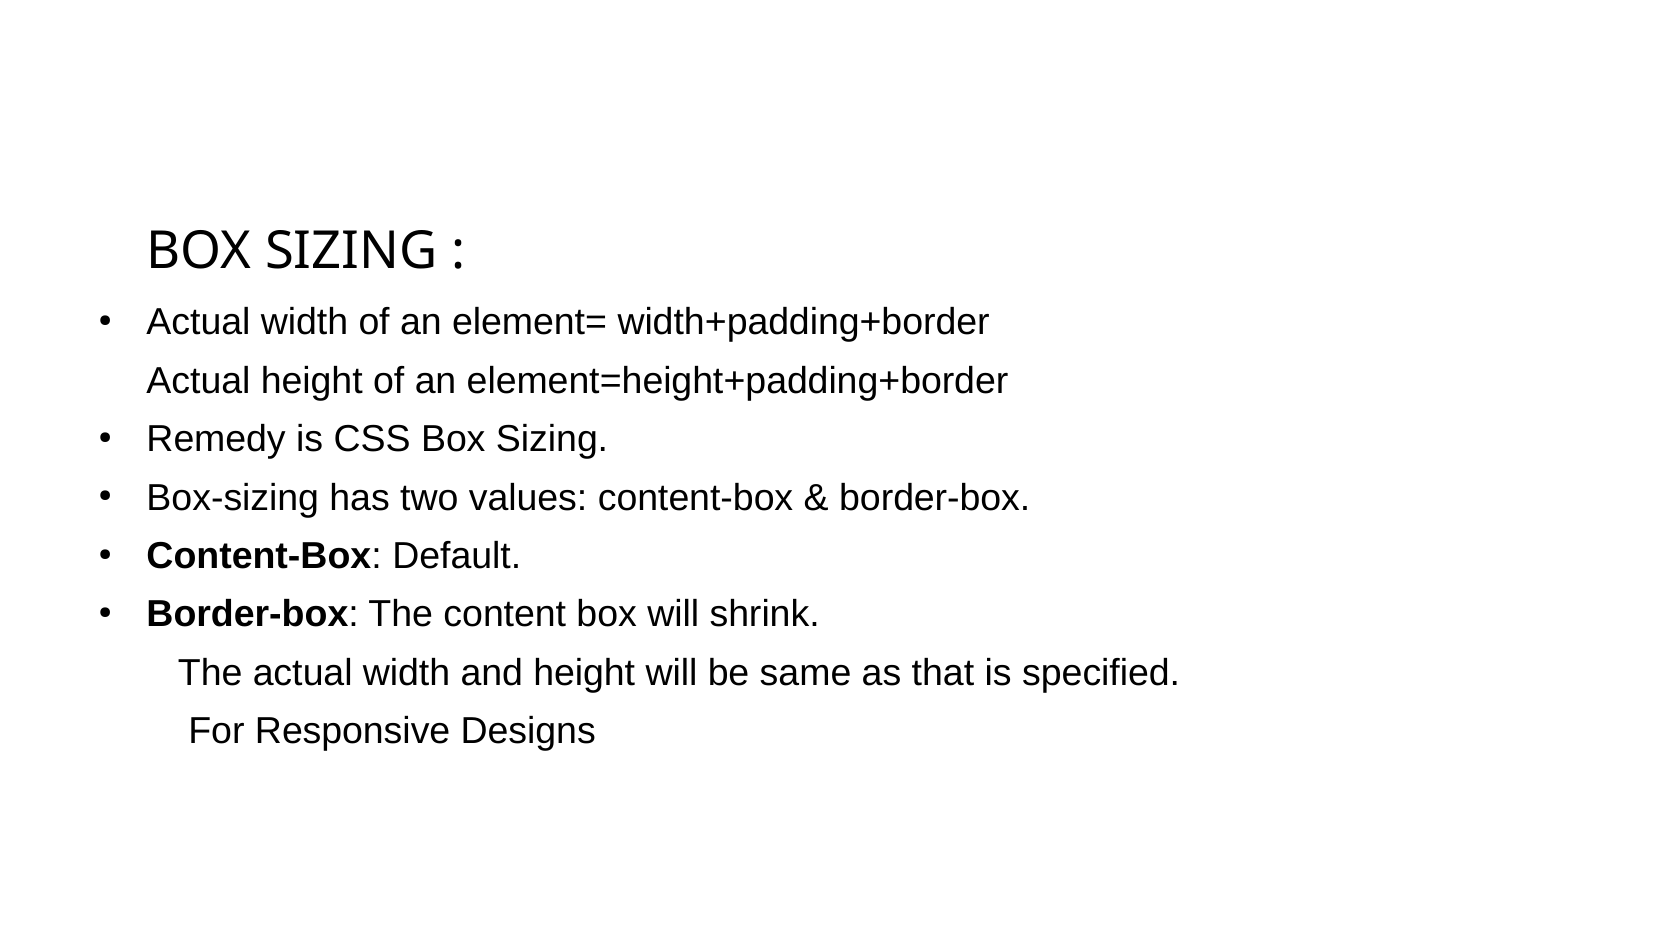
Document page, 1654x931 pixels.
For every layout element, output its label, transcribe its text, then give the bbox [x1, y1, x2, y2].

list BOX SIZING : Actual width of an element= width+padding+border Actual height of an element=height+padding+border Remedy is CSS Box Sizing. Box-sizing has two values: content-box & border-box. Content-Box: Default. Border-box: The content box will shrink. The actual width and height will be same as that is specified. For Responsive Designs [82, 37, 1571, 757]
